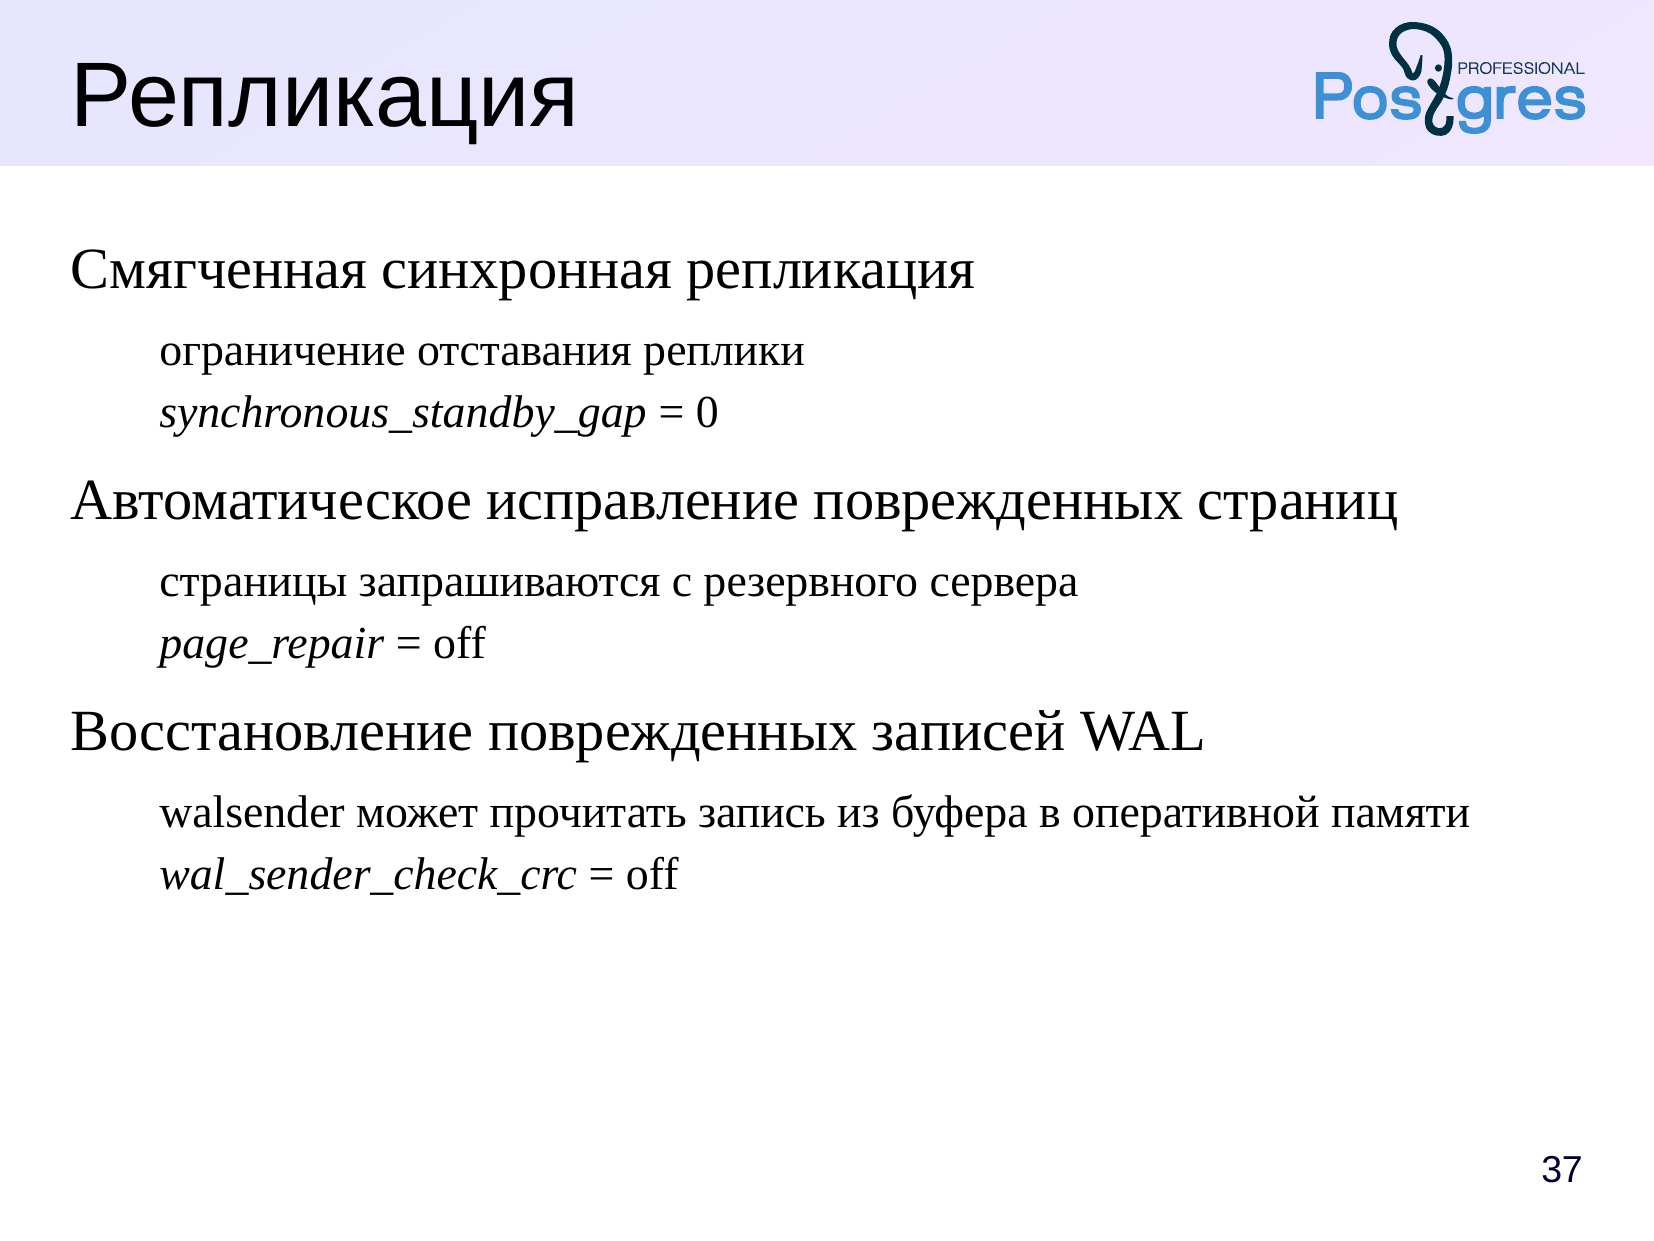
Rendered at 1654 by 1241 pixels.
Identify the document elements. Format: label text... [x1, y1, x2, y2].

list Смягченная синхронная репликация ограничение отставания реплики synchronous_standby_gap = 0 Автоматическое исправление поврежденных страниц страницы запрашиваются с резервного сервера page_repair = off Восстановление поврежденных записей WAL walsender может прочитать запись из буфера в оперативной памяти wal_sender_check_crc = off [70, 236, 1583, 1175]
title Репликация [70, 43, 1241, 147]
